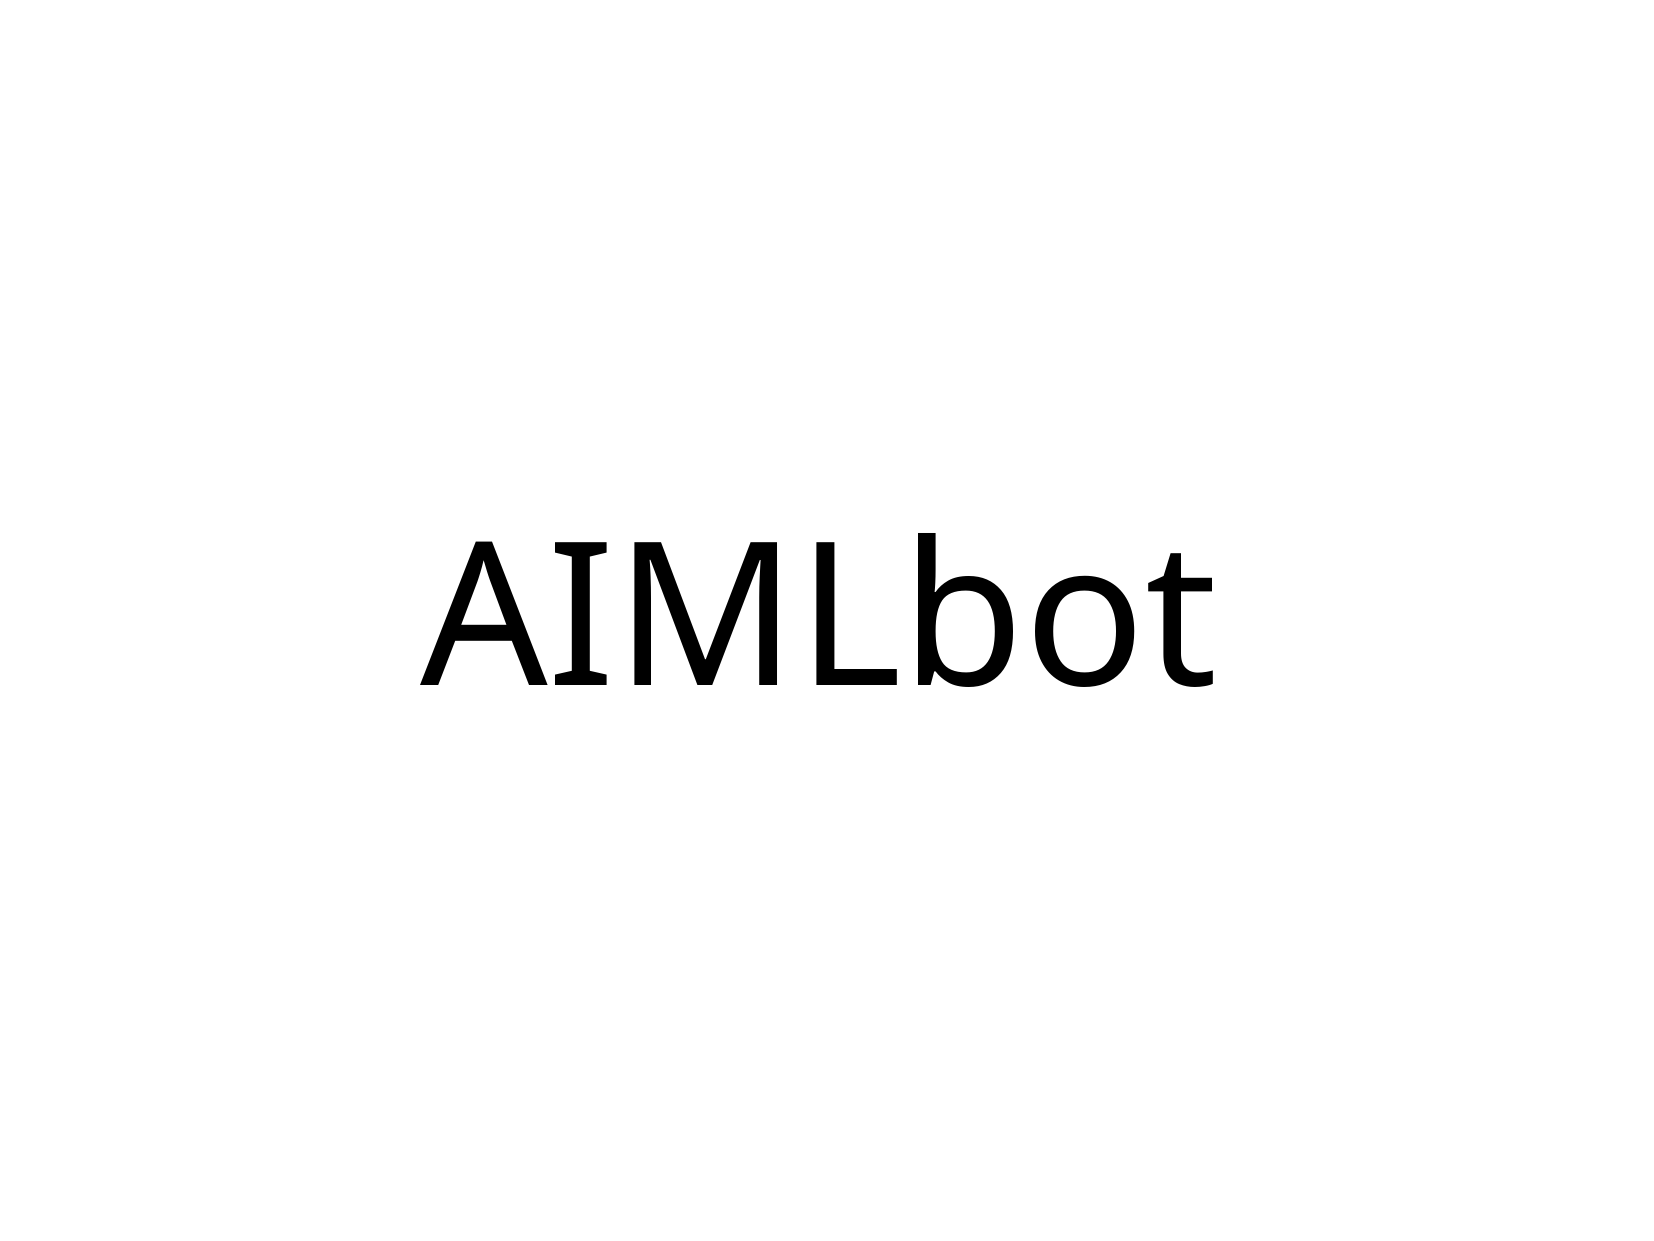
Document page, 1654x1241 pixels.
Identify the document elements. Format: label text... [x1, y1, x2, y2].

title AIMLbot [75, 468, 1564, 748]
